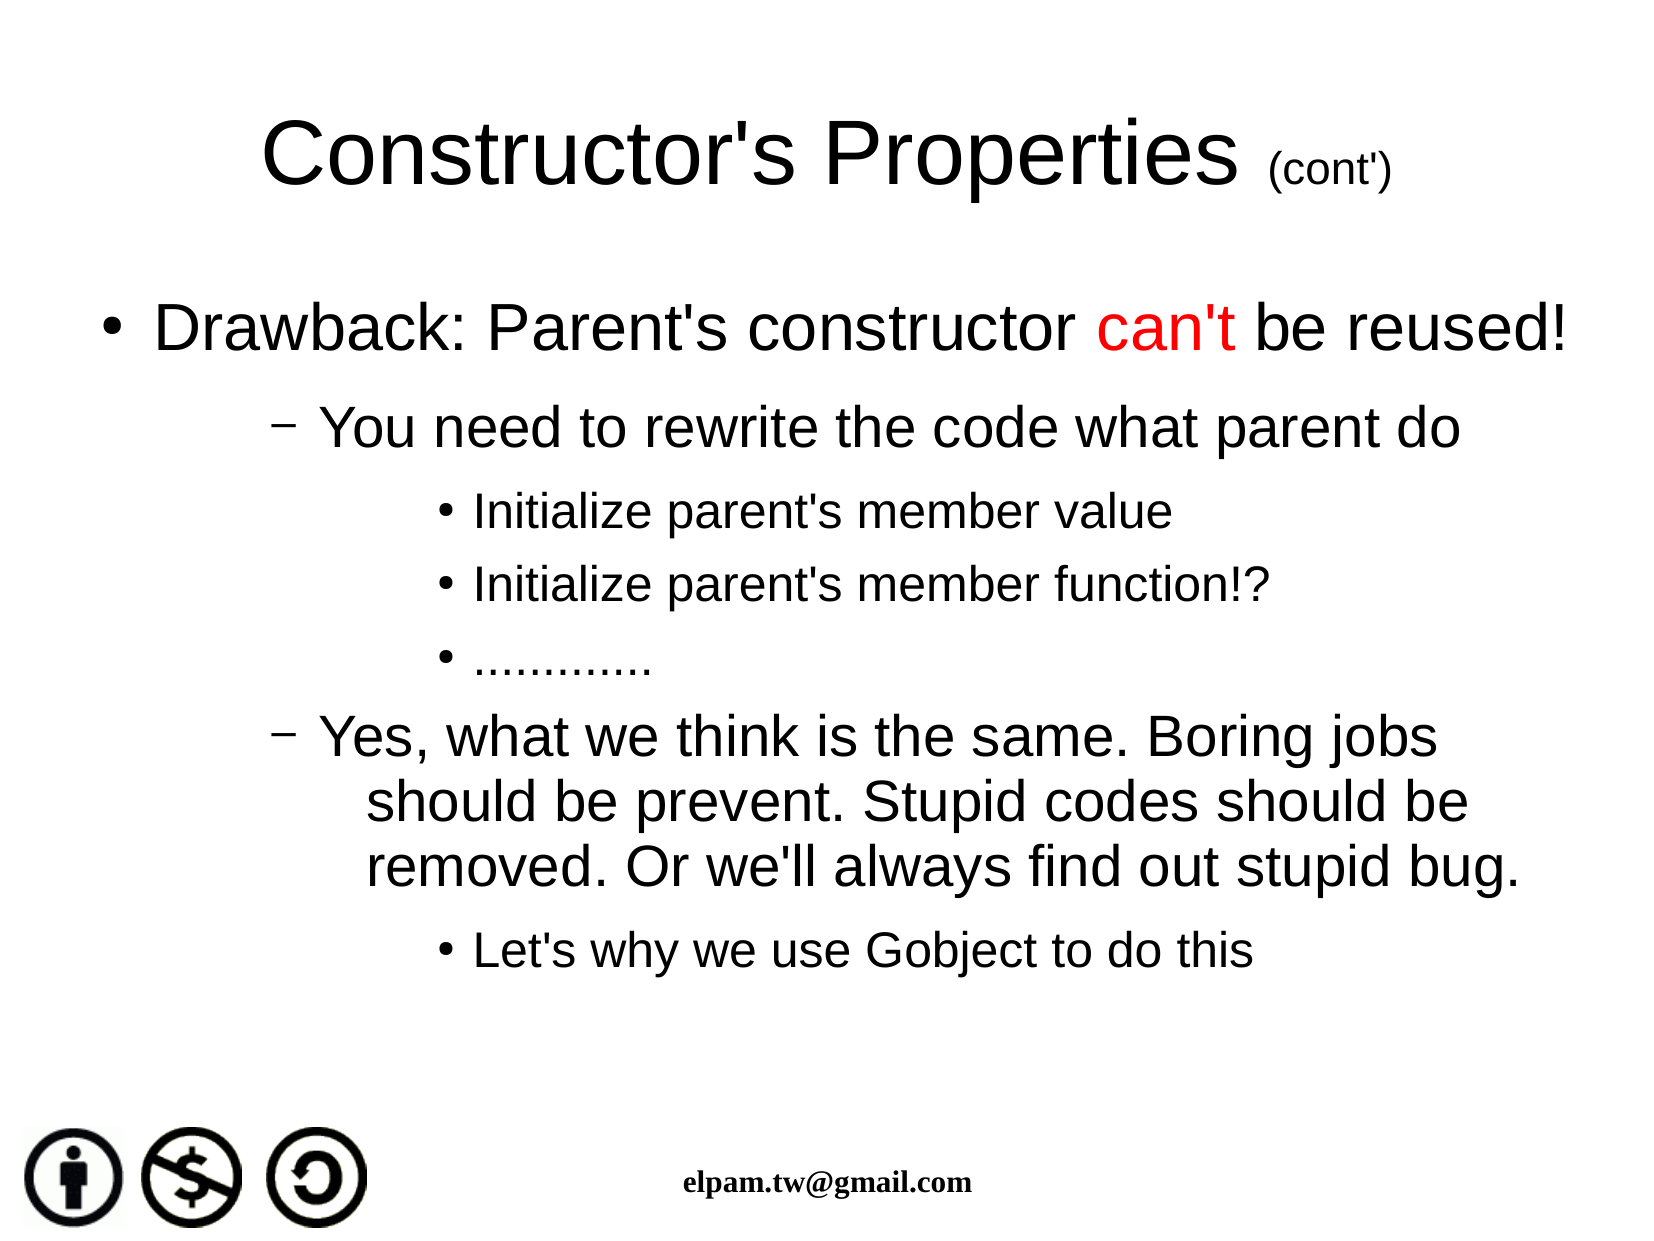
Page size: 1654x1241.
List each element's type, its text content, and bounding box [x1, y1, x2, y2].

title Constructor's Properties (cont') [82, 56, 1571, 250]
list Drawback: Parent's constructor can't be reused! You need to rewrite the code what parent do Initialize parent's member value Initialize parent's member function!? ............. Yes, what we think is the same. Boring jobs should be prevent. Stupid codes should be removed. Or we'll always find out stupid bug. Let's why we use Gobject to do this [82, 290, 1571, 1094]
picture [23, 1127, 124, 1228]
picture [266, 1127, 367, 1228]
picture [141, 1127, 242, 1228]
